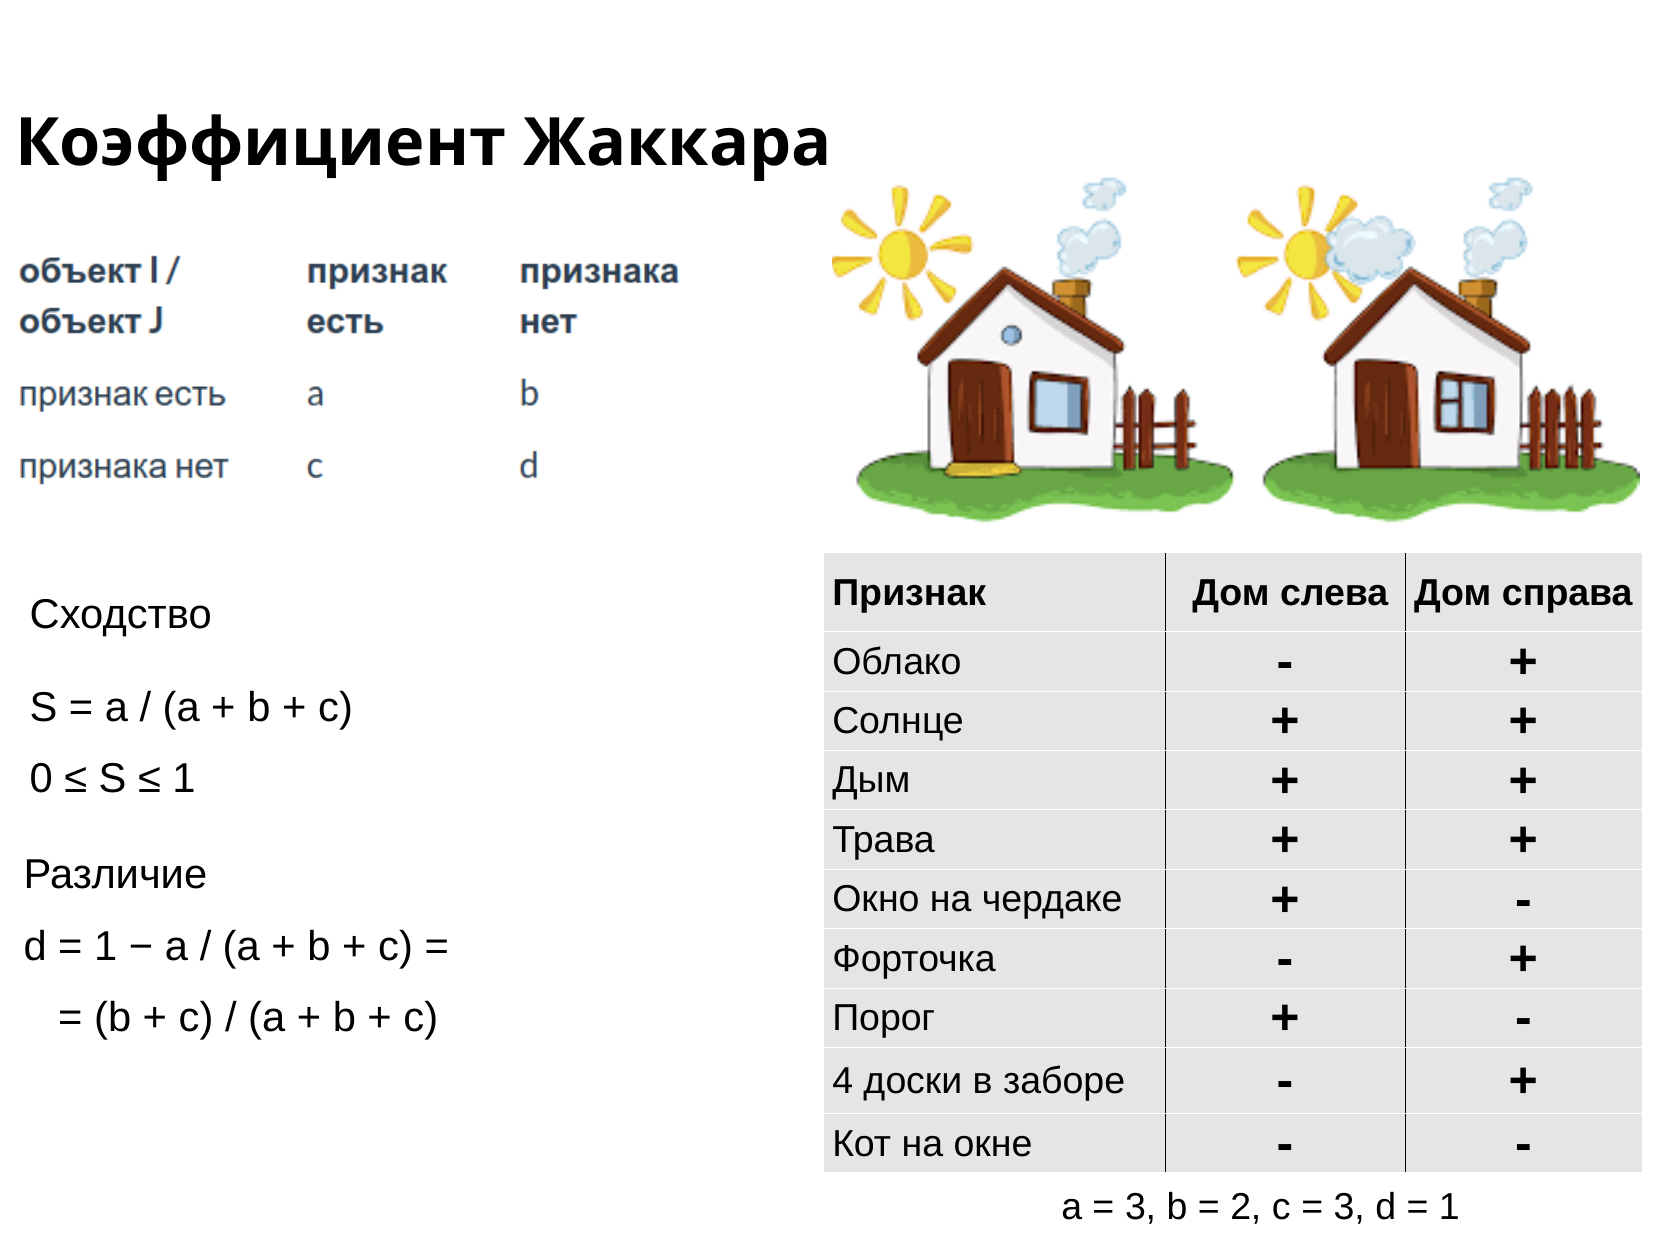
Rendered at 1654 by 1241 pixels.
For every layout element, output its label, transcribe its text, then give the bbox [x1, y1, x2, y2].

table_cell + [1406, 810, 1642, 869]
table_cell - [1166, 1048, 1405, 1113]
table_cell + [1166, 692, 1405, 750]
table_cell - [1406, 989, 1642, 1047]
table_cell + [1166, 751, 1405, 809]
table_cell + [1406, 1048, 1642, 1113]
table_cell + [1166, 870, 1405, 928]
table_cell Порог [824, 989, 1165, 1047]
table_cell Трава [824, 810, 1165, 869]
table_cell + [1406, 929, 1642, 988]
text_box a = 3, b = 2, c = 3, d = 1 [1046, 1178, 1476, 1235]
table_cell - [1166, 632, 1405, 691]
table_cell + [1406, 632, 1642, 691]
text_box Различие d = 1 − a / (a + b + c) = = (b + c) / (a + b + c) [8, 843, 824, 1070]
picture [832, 148, 1640, 553]
table_cell + [1406, 751, 1642, 809]
table_cell Кот на окне [824, 1114, 1165, 1172]
table_header Дом справа [1406, 553, 1642, 631]
table_cell - [1166, 1114, 1405, 1172]
table_cell 4 доски в заборе [824, 1048, 1165, 1113]
table_cell + [1166, 810, 1405, 869]
table_cell + [1166, 989, 1405, 1047]
table_cell Солнце [824, 692, 1165, 750]
text_box Сходство S = a / (a + b + c) 0 ≤ S ≤ 1 [14, 583, 810, 815]
table_header Признак [824, 553, 1165, 631]
table_cell Окно на чердаке [824, 870, 1165, 928]
picture [8, 250, 687, 497]
table_cell Облако [824, 632, 1165, 691]
table_cell - [1166, 929, 1405, 988]
table_cell - [1406, 870, 1642, 928]
table_cell + [1406, 692, 1642, 750]
table_cell Форточка [824, 929, 1165, 988]
title Коэффициент Жаккара [15, 19, 1636, 260]
table_cell - [1406, 1114, 1642, 1172]
table_cell Дым [824, 751, 1165, 809]
table_header Дом слева [1166, 553, 1405, 631]
